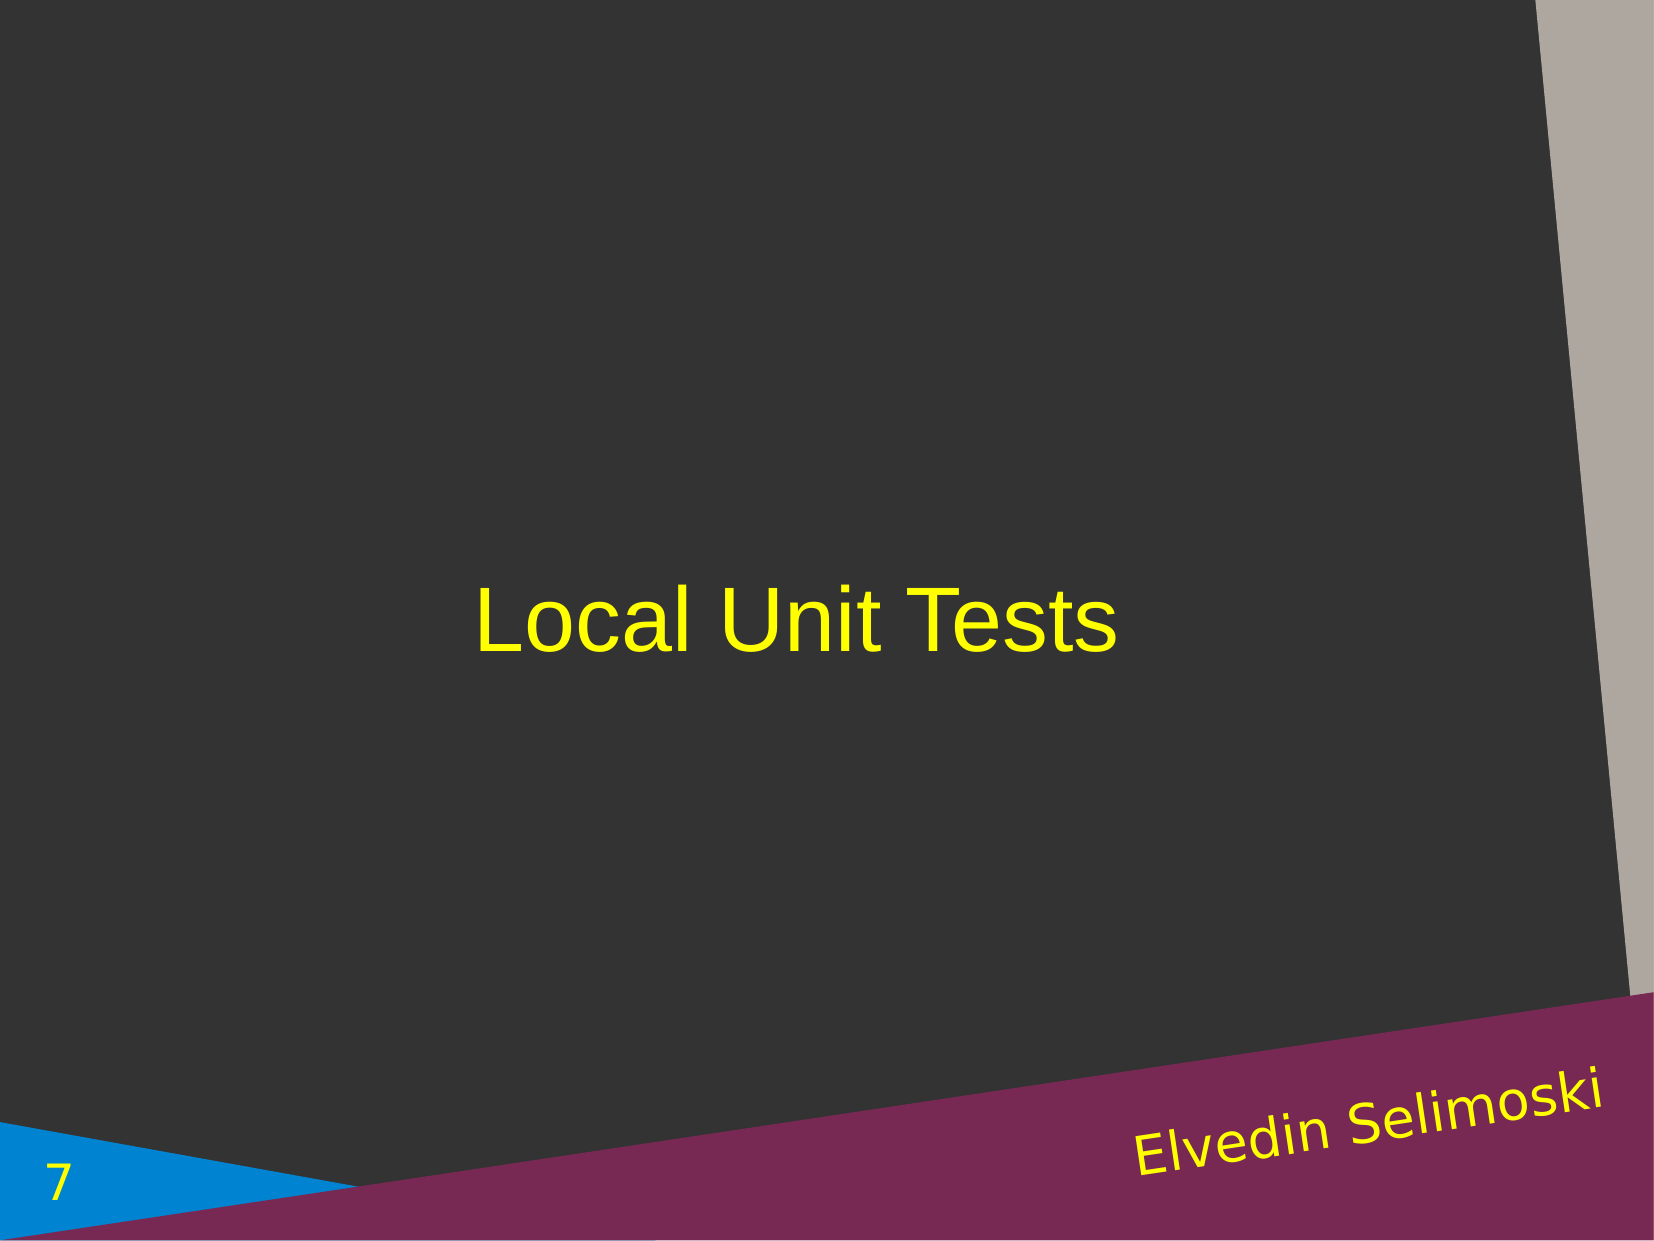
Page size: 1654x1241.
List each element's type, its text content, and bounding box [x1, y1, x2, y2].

title Local Unit Tests [53, 407, 1542, 833]
text_box Elvedin Selimoski [1052, 1015, 1629, 1239]
